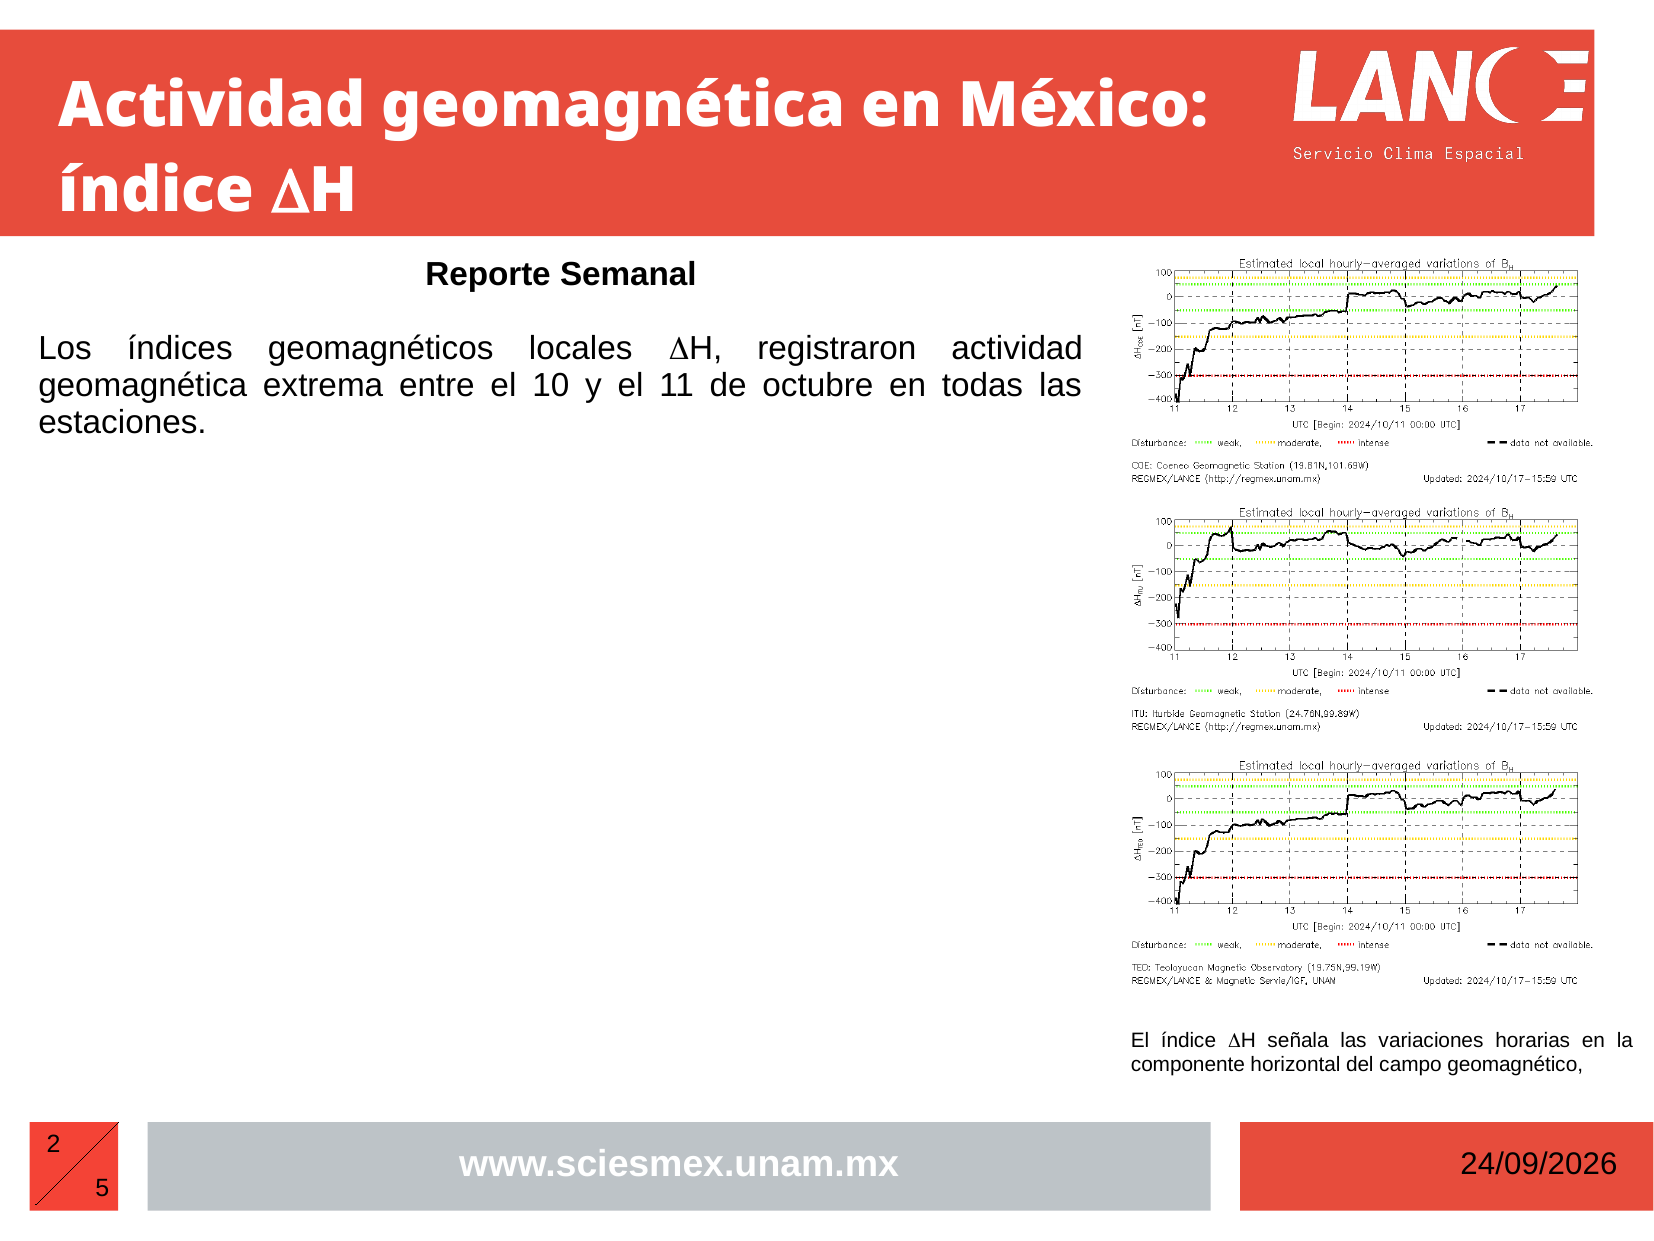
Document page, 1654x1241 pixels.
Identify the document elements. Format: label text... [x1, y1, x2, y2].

text_box El índice DH señala las variaciones horarias en la componente horizontal del campo geomagnético, [1116, 1021, 1648, 1084]
text_box Reporte Semanal Los índices geomagnéticos locales DH, registraron actividad geomagnética extrema entre el 10 y el 11 de octubre en todas las estaciones. [23, 248, 1099, 708]
text_box www.sciesmex.unam.mx [153, 1122, 1205, 1205]
picture [1127, 496, 1601, 733]
picture [1127, 749, 1601, 987]
text_box 17/10/2024 [1424, 1122, 1654, 1205]
picture [1127, 247, 1601, 485]
title Actividad geomagnética en México: índice DH [59, 59, 1312, 207]
picture [1293, 47, 1589, 162]
text_box <número> [31, 1122, 176, 1170]
text_box 5 [35, 1151, 125, 1209]
